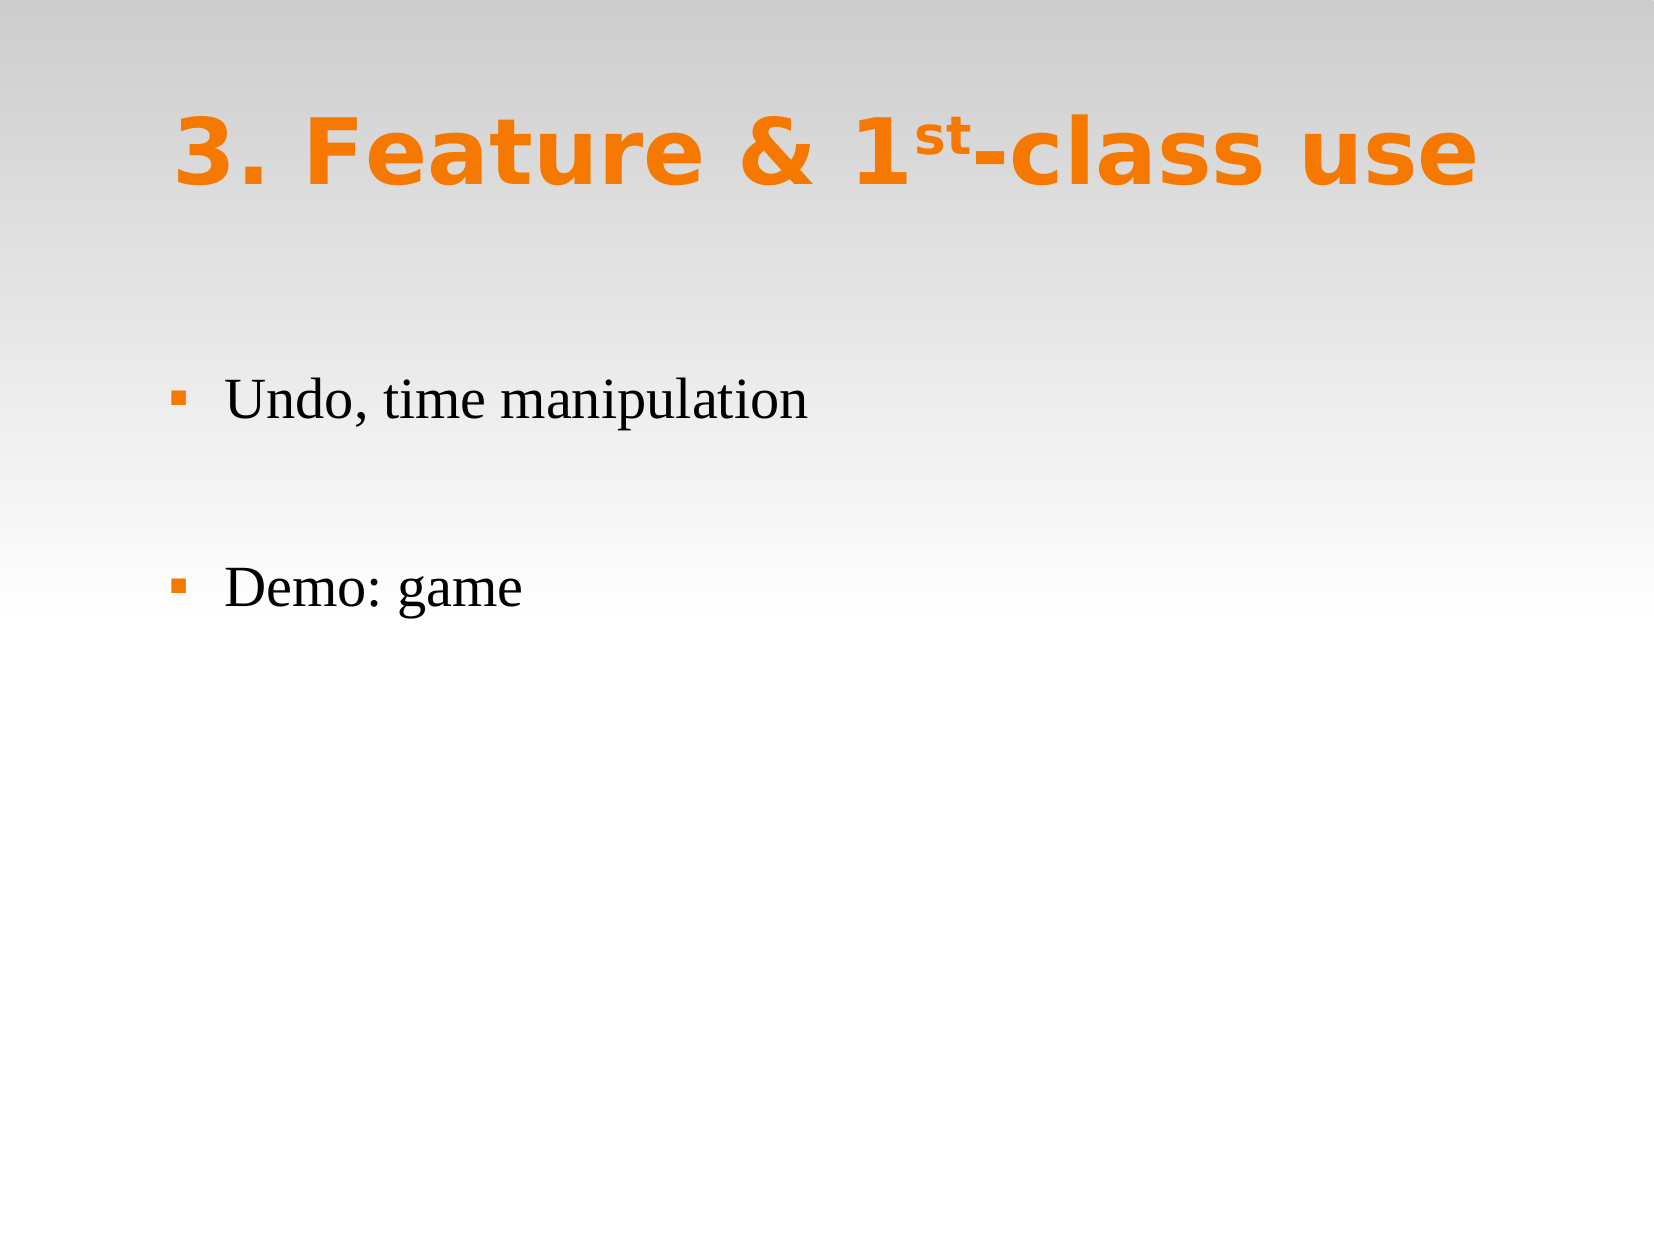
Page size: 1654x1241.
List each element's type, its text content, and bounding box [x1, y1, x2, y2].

list Undo, time manipulation Demo: game [82, 272, 1576, 844]
title 3. Feature & 1st-class use [82, 49, 1571, 257]
